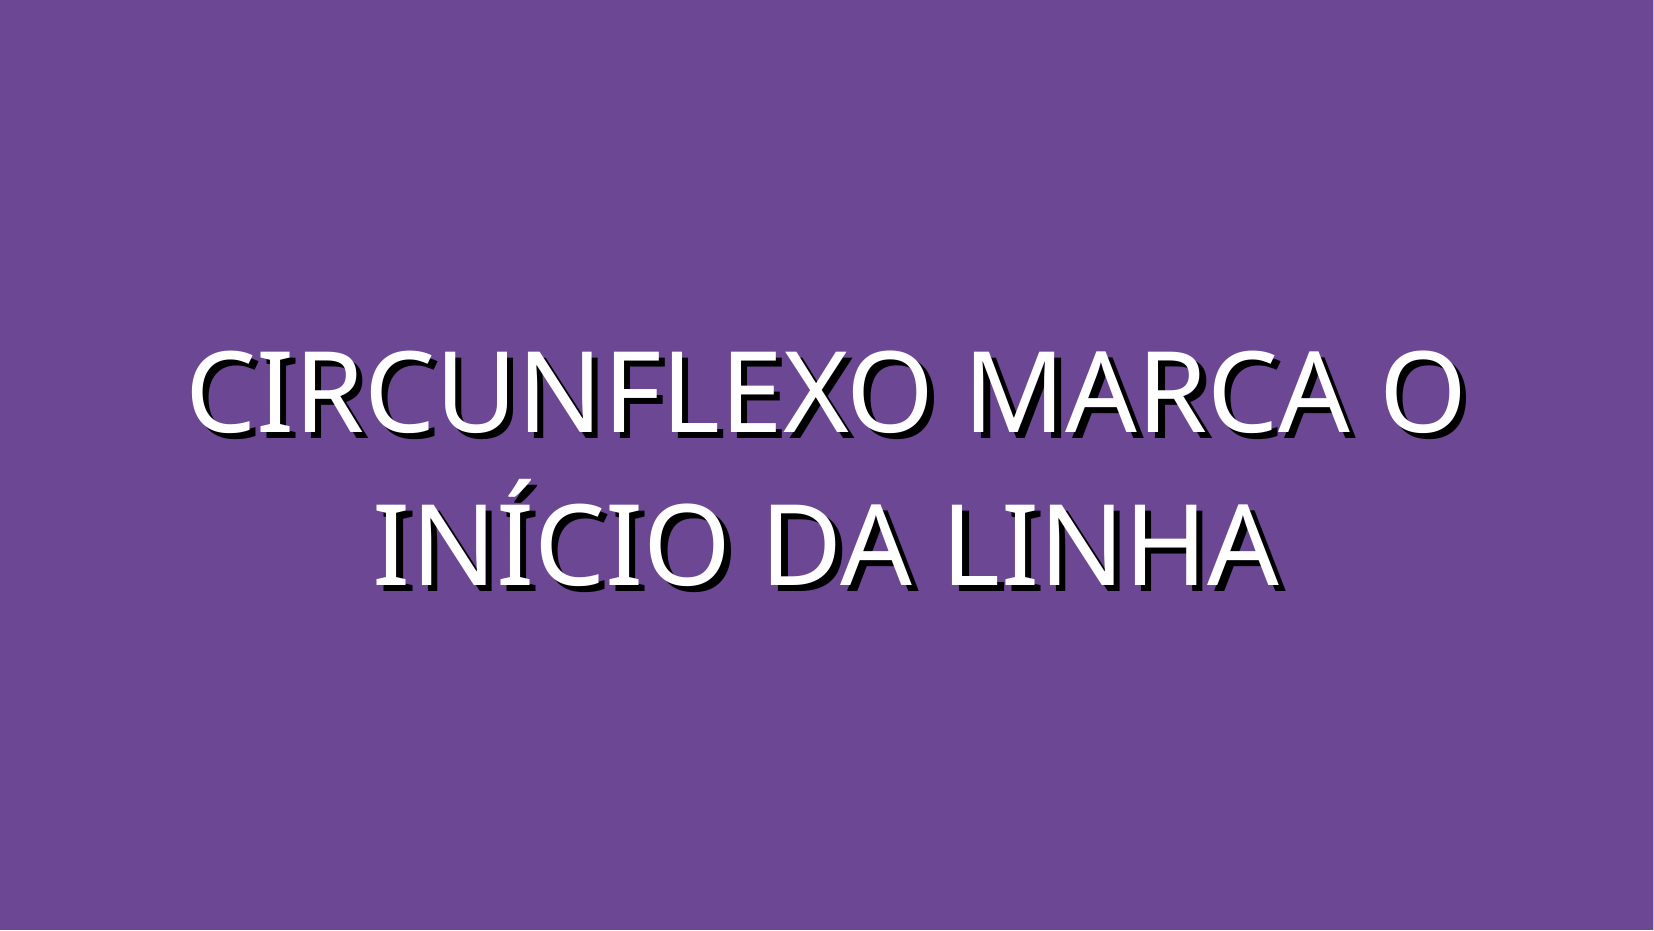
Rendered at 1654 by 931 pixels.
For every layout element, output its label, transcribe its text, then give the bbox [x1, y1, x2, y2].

subtitle CIRCUNFLEXO MARCA O INÍCIO DA LINHA [82, 105, 1571, 826]
